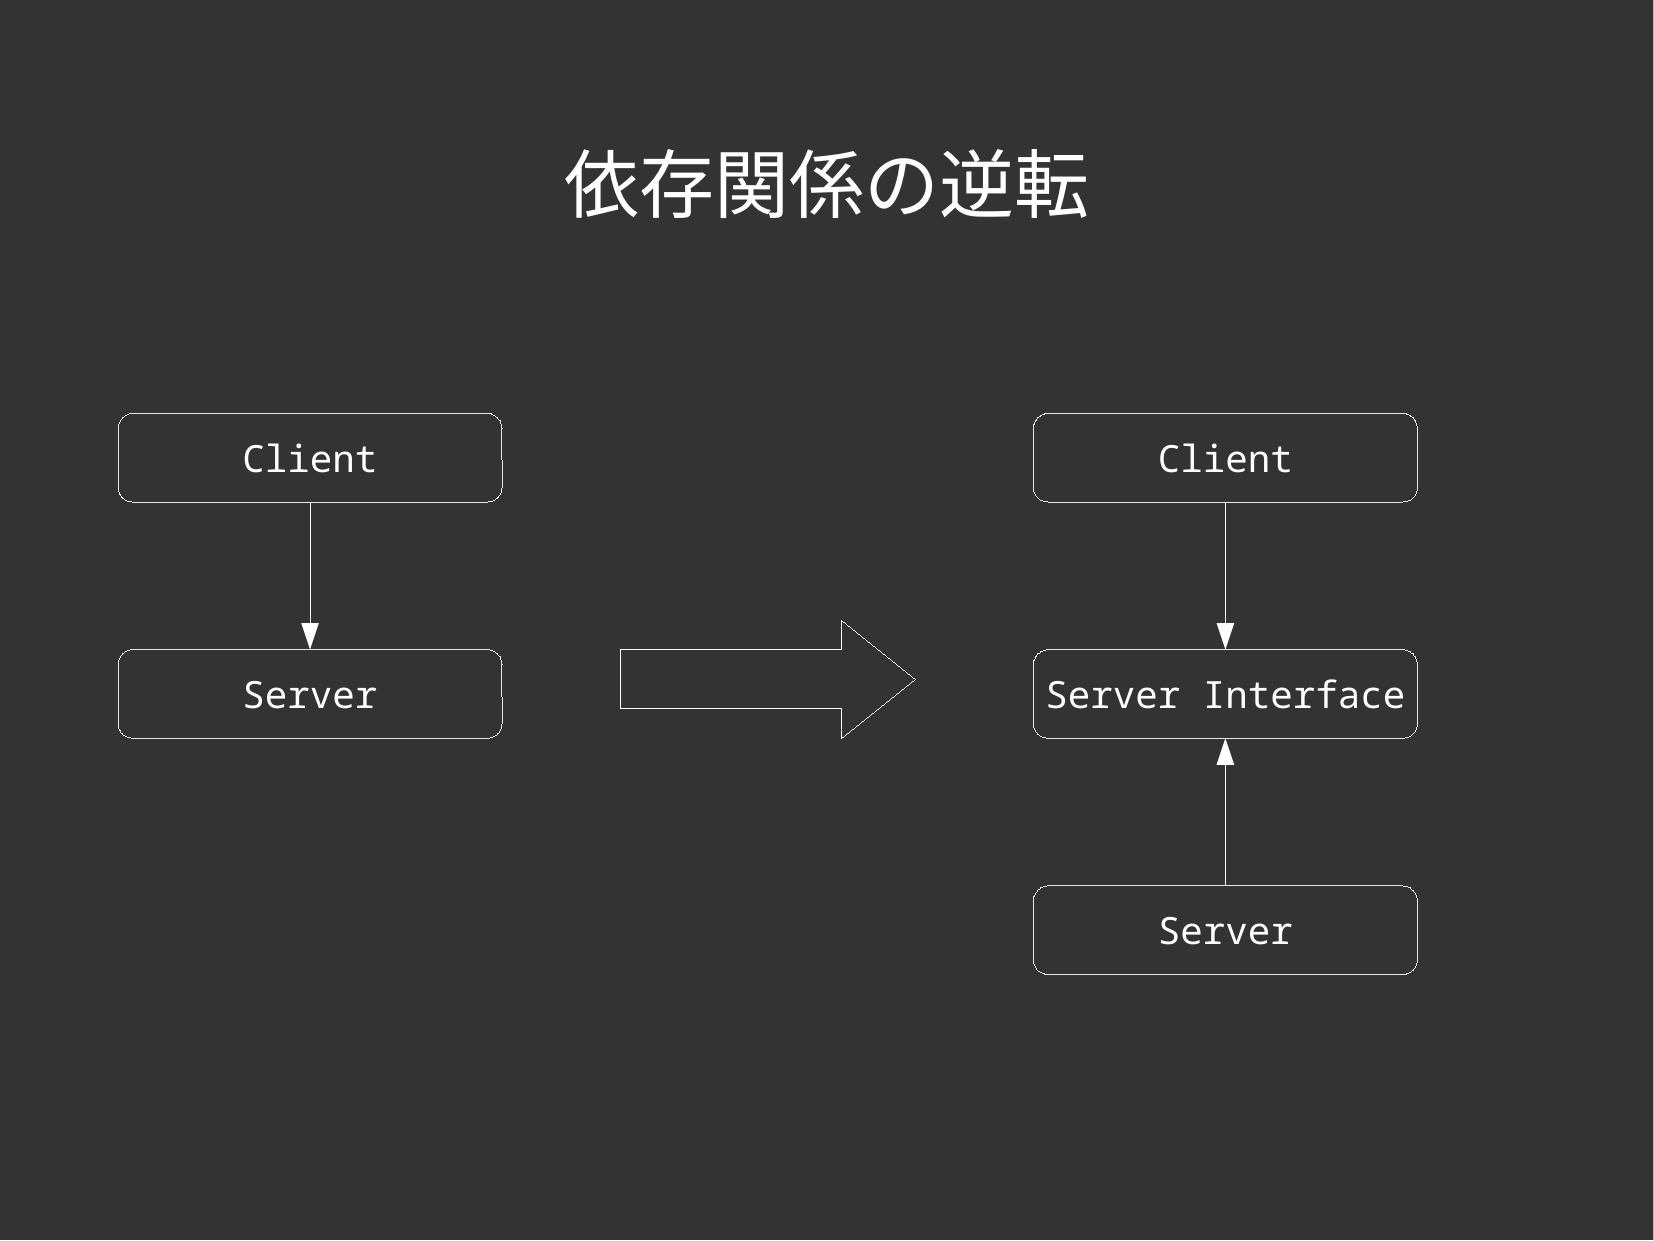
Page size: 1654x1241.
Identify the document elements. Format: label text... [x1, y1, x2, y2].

text_box Server [1033, 885, 1418, 975]
title 依存関係の逆転 [82, 113, 1571, 247]
text_box Client [118, 413, 503, 503]
text_box Server Interface [1033, 649, 1418, 739]
text_box Server [118, 649, 503, 739]
text_box Client [1033, 413, 1418, 503]
